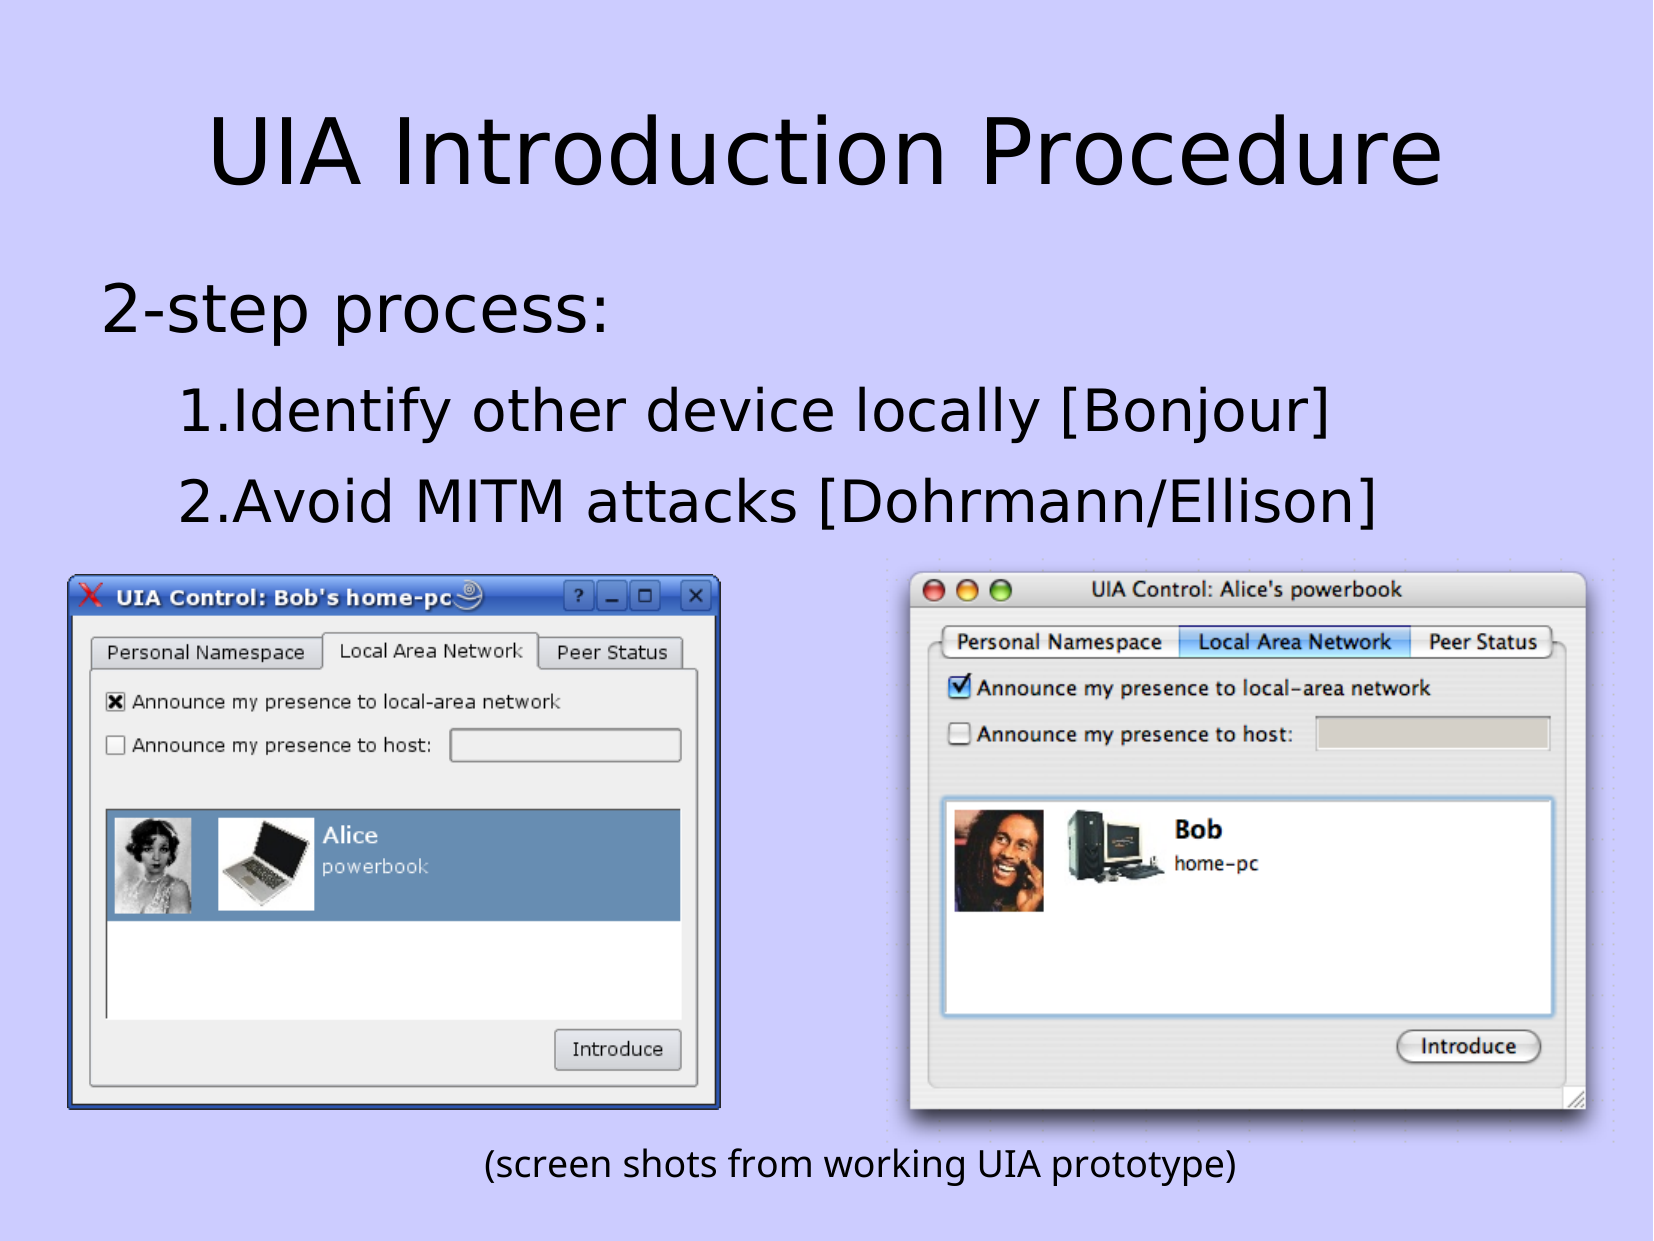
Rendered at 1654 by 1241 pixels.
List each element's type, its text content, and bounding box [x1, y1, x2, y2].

picture [885, 554, 1621, 1146]
text_box (screen shots from working UIA prototype) [321, 1130, 1306, 1213]
list 2-step process: Identify other device locally [Bonjour] Avoid MITM attacks [Dohrmann/Ellison] [82, 270, 1571, 1095]
picture [67, 574, 721, 1111]
title UIA Introduction Procedure [82, 49, 1571, 257]
